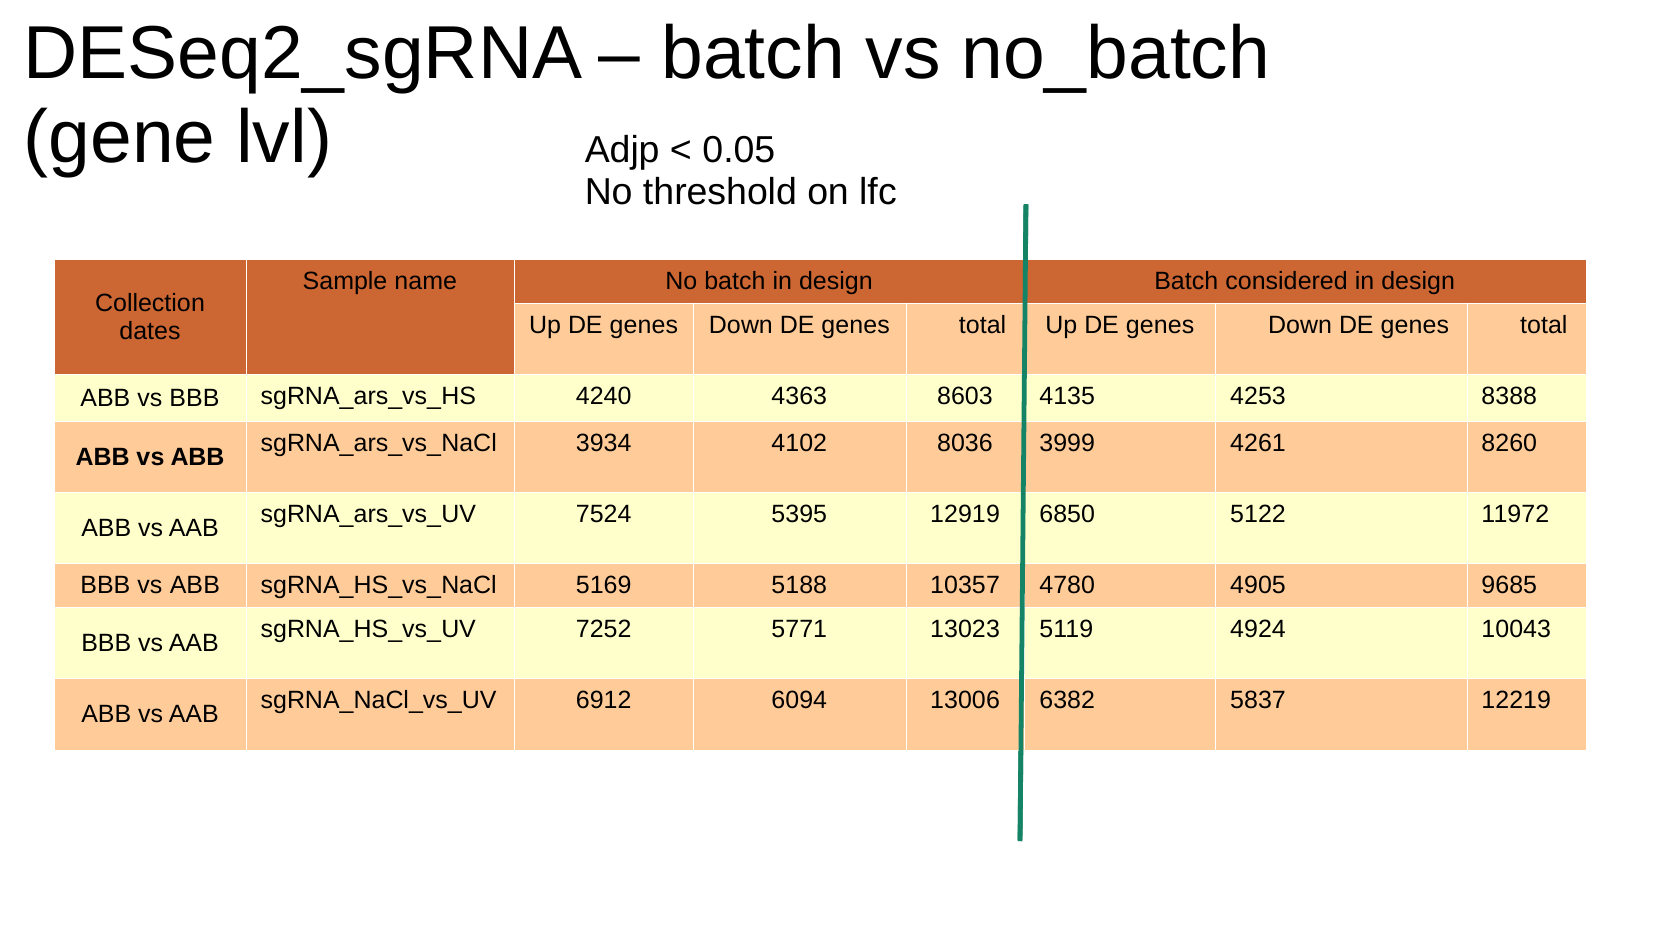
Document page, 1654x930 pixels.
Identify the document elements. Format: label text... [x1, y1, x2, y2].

table_cell 7252 [515, 608, 693, 678]
table_cell 4253 [1216, 375, 1467, 421]
table_cell 3999 [1026, 422, 1215, 492]
table_cell total [907, 304, 1022, 374]
table_cell 10043 [1468, 608, 1586, 678]
text_box Adjp < 0.05 No threshold on lfc [570, 121, 1201, 221]
table_cell total [1468, 304, 1586, 374]
table_cell sgRNA_HS_vs_NaCl [247, 564, 514, 607]
table_cell 5169 [515, 564, 693, 607]
table_cell 5837 [1216, 679, 1467, 750]
table_cell 9685 [1468, 564, 1586, 607]
title DESeq2_sgRNA – batch vs no_batch (gene lvl) [23, 10, 1336, 179]
table_cell 4240 [515, 375, 693, 421]
table_cell 13006 [907, 679, 1019, 750]
table_cell 6382 [1025, 679, 1215, 750]
table_cell 5188 [694, 564, 906, 607]
table_header Collection dates [55, 260, 246, 374]
table_cell 5122 [1216, 493, 1467, 563]
table_cell 4261 [1216, 422, 1467, 492]
table_header Sample name [247, 260, 514, 374]
table_cell 4102 [694, 422, 906, 492]
table_cell 12219 [1468, 679, 1586, 750]
table_cell BBB vs AAB [55, 608, 246, 678]
table_cell 4924 [1216, 608, 1467, 678]
table_cell sgRNA_NaCl_vs_UV [247, 679, 514, 750]
table_cell 8603 [907, 375, 1021, 421]
table_cell BBB vs ABB [55, 564, 246, 607]
table_cell 6850 [1026, 493, 1215, 563]
table_header No batch in design [515, 260, 1023, 303]
table_cell sgRNA_HS_vs_UV [247, 608, 514, 678]
table_cell 12919 [907, 493, 1020, 563]
table_cell sgRNA_ars_vs_UV [247, 493, 514, 563]
table_cell 4363 [694, 375, 906, 421]
table_cell ABB vs AAB [55, 679, 246, 750]
table_cell Down DE genes [1216, 304, 1467, 374]
table_cell Down DE genes [694, 304, 906, 374]
table_cell 6912 [515, 679, 693, 750]
table_cell 7524 [515, 493, 693, 563]
table_header Batch considered in design [1028, 260, 1586, 303]
table_cell 10357 [907, 564, 1020, 607]
table_cell 5119 [1025, 608, 1215, 678]
table_cell 8260 [1468, 422, 1586, 492]
table_cell 4780 [1025, 564, 1215, 607]
table_cell 5395 [694, 493, 906, 563]
table_cell 11972 [1468, 493, 1586, 563]
table_cell 5771 [694, 608, 906, 678]
table_cell 8388 [1468, 375, 1586, 421]
table_cell 4135 [1027, 375, 1215, 421]
table_cell 13023 [907, 608, 1019, 678]
table_cell ABB vs BBB [55, 375, 246, 421]
table_cell sgRNA_ars_vs_NaCl [247, 422, 514, 492]
table_cell 6094 [694, 679, 906, 750]
table_cell sgRNA_ars_vs_HS [247, 375, 514, 421]
table_cell ABB vs AAB [55, 493, 246, 563]
table_cell Up DE genes [515, 304, 693, 374]
table_cell 4905 [1216, 564, 1467, 607]
table_cell 3934 [515, 422, 693, 492]
table_cell Up DE genes [1027, 304, 1215, 374]
table_cell ABB vs ABB [55, 422, 246, 492]
table_cell 8036 [907, 422, 1021, 492]
